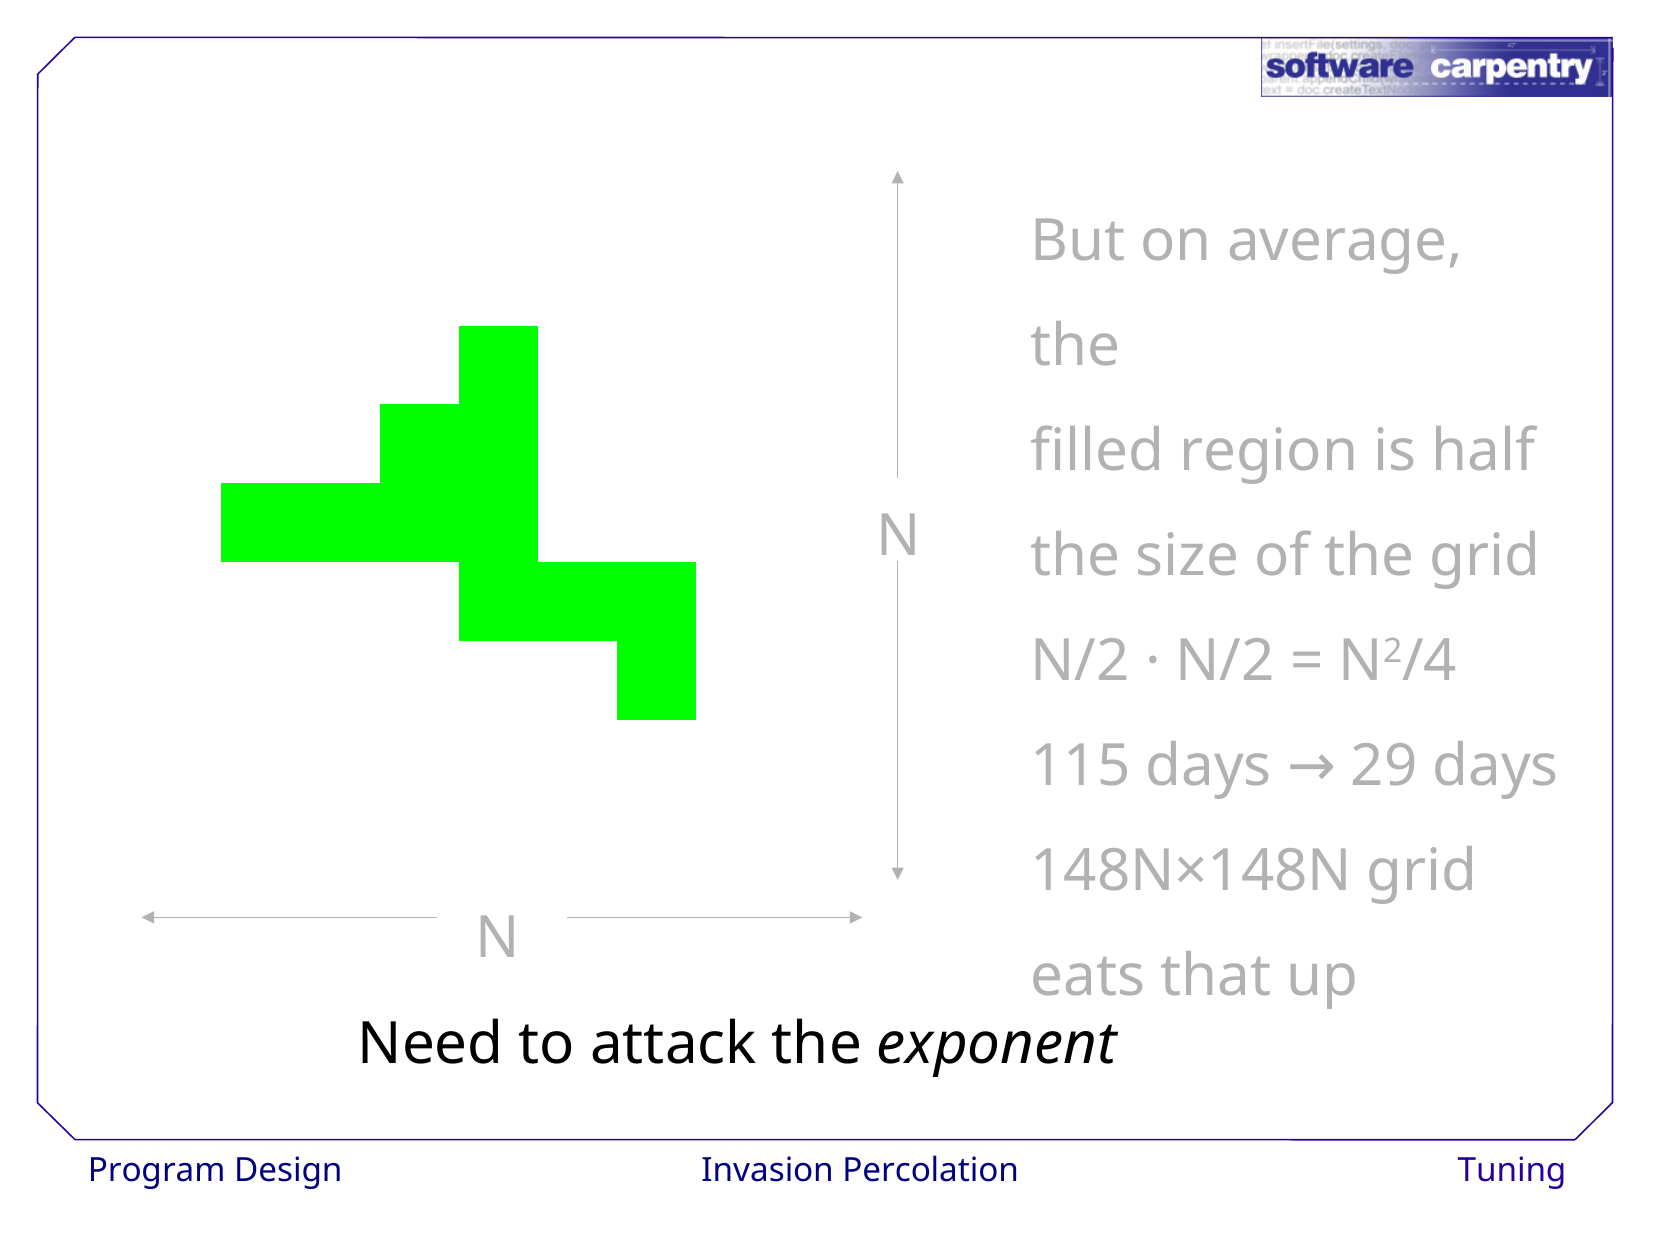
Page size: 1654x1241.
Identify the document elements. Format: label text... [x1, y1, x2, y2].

table_cell [221, 799, 300, 878]
table_cell [221, 404, 300, 483]
table_cell [538, 245, 617, 326]
table_cell [142, 799, 221, 878]
table_cell [696, 404, 775, 483]
table_cell [459, 326, 538, 404]
table_cell [380, 326, 459, 404]
table_cell [142, 562, 221, 641]
table_cell [538, 326, 617, 404]
table_cell [538, 720, 617, 799]
table_cell [538, 562, 617, 641]
table_cell [775, 404, 855, 483]
table_cell [300, 799, 380, 878]
table_cell [459, 483, 538, 562]
table_cell [142, 245, 221, 326]
table_cell [380, 562, 459, 641]
table_cell [775, 326, 855, 404]
table_cell [142, 641, 221, 720]
table_cell [775, 483, 855, 562]
table_cell [538, 799, 617, 878]
text_box N [460, 856, 520, 977]
table_cell [300, 641, 380, 720]
table_cell [617, 562, 696, 641]
table_header [221, 166, 300, 245]
table_cell [221, 245, 300, 326]
table_cell [696, 326, 775, 404]
table_cell [459, 720, 538, 799]
table_header [617, 166, 696, 245]
table_cell [696, 483, 775, 562]
table_cell [142, 404, 221, 483]
table_cell [538, 641, 617, 720]
table_cell [617, 641, 696, 720]
table_cell [459, 245, 538, 326]
table_header [300, 166, 380, 245]
table_cell [696, 641, 775, 720]
table_header [538, 166, 617, 245]
table_cell [696, 799, 775, 878]
table_cell [775, 720, 855, 799]
table_cell [300, 562, 380, 641]
table_cell [380, 483, 459, 562]
table_cell [459, 404, 538, 483]
table_cell [617, 799, 696, 878]
table_header [142, 166, 221, 245]
text_box Need to attack the exponent [343, 962, 1282, 1083]
table_cell [142, 720, 221, 799]
table_cell [221, 483, 300, 562]
table_cell [380, 245, 459, 326]
table_cell [380, 641, 459, 720]
table_cell [459, 641, 538, 720]
table_cell [380, 799, 459, 878]
table_cell [617, 404, 696, 483]
table_cell [300, 326, 380, 404]
table_cell [617, 483, 696, 562]
table_cell [221, 562, 300, 641]
table_cell [459, 799, 538, 878]
table_cell [300, 404, 380, 483]
table_cell [696, 245, 775, 326]
table_cell [380, 720, 459, 799]
table_cell [221, 720, 300, 799]
table_cell [775, 641, 855, 720]
table_cell [775, 562, 855, 641]
table_header [459, 166, 538, 245]
table_cell [617, 326, 696, 404]
table_cell [300, 483, 380, 562]
table_cell [300, 720, 380, 799]
table_header [775, 166, 855, 245]
table_cell [538, 404, 617, 483]
table_cell [617, 720, 696, 799]
table_cell [459, 562, 538, 641]
table_header [696, 166, 775, 245]
table_cell [775, 245, 855, 326]
table_cell [696, 720, 775, 799]
table_header [380, 166, 459, 245]
table_cell [617, 245, 696, 326]
table_cell [221, 326, 300, 404]
table_cell [775, 799, 855, 878]
text_box But on average, the filled region is half the size of the grid N/2 · N/2 = N2/4 115 days → 29 days 148N×148N grid eats that up [1015, 159, 1580, 1015]
table_cell [538, 483, 617, 562]
table_cell [696, 562, 775, 641]
table_cell [142, 483, 221, 562]
text_box N [862, 454, 922, 576]
table_cell [380, 404, 459, 483]
table_cell [142, 326, 221, 404]
picture [1261, 39, 1613, 97]
table_cell [221, 641, 300, 720]
table_cell [300, 245, 380, 326]
